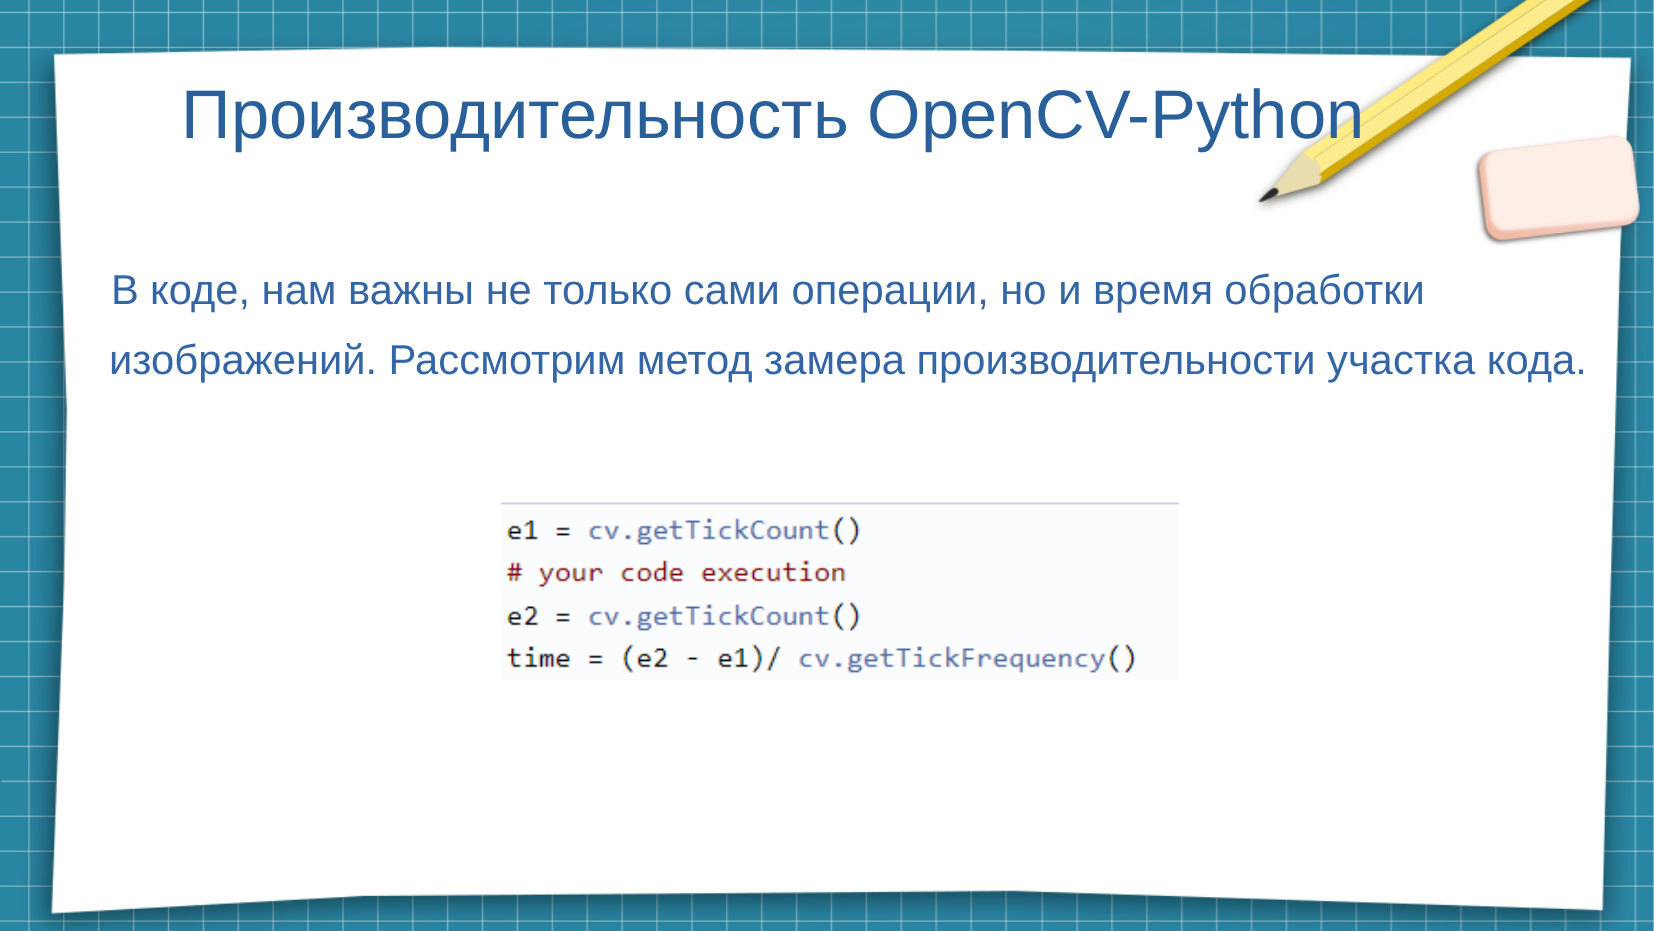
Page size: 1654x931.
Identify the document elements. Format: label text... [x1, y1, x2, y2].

picture [0, 0, 1654, 931]
text_box В коде, нам важны не только сами операции, но и время обработки изображений. Рассмотрим метод замера производительности участка кода. [59, 236, 1625, 827]
title Производительность OpenCV-Python [29, 37, 1518, 193]
